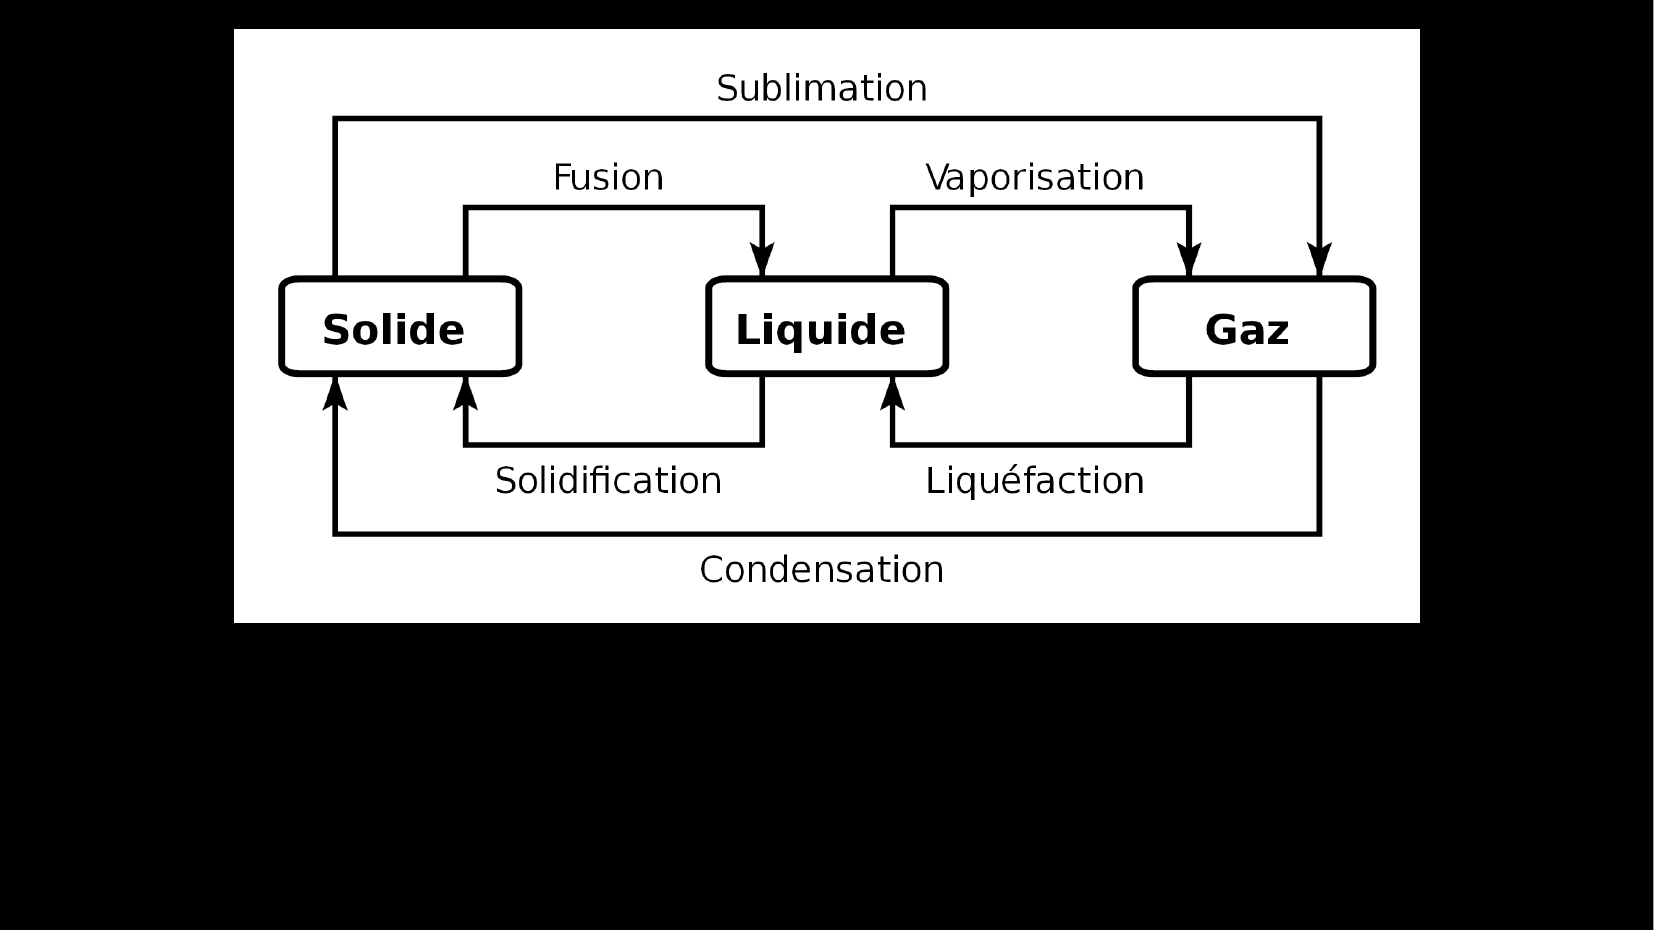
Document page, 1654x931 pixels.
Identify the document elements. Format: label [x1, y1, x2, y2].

picture [234, 29, 1420, 623]
